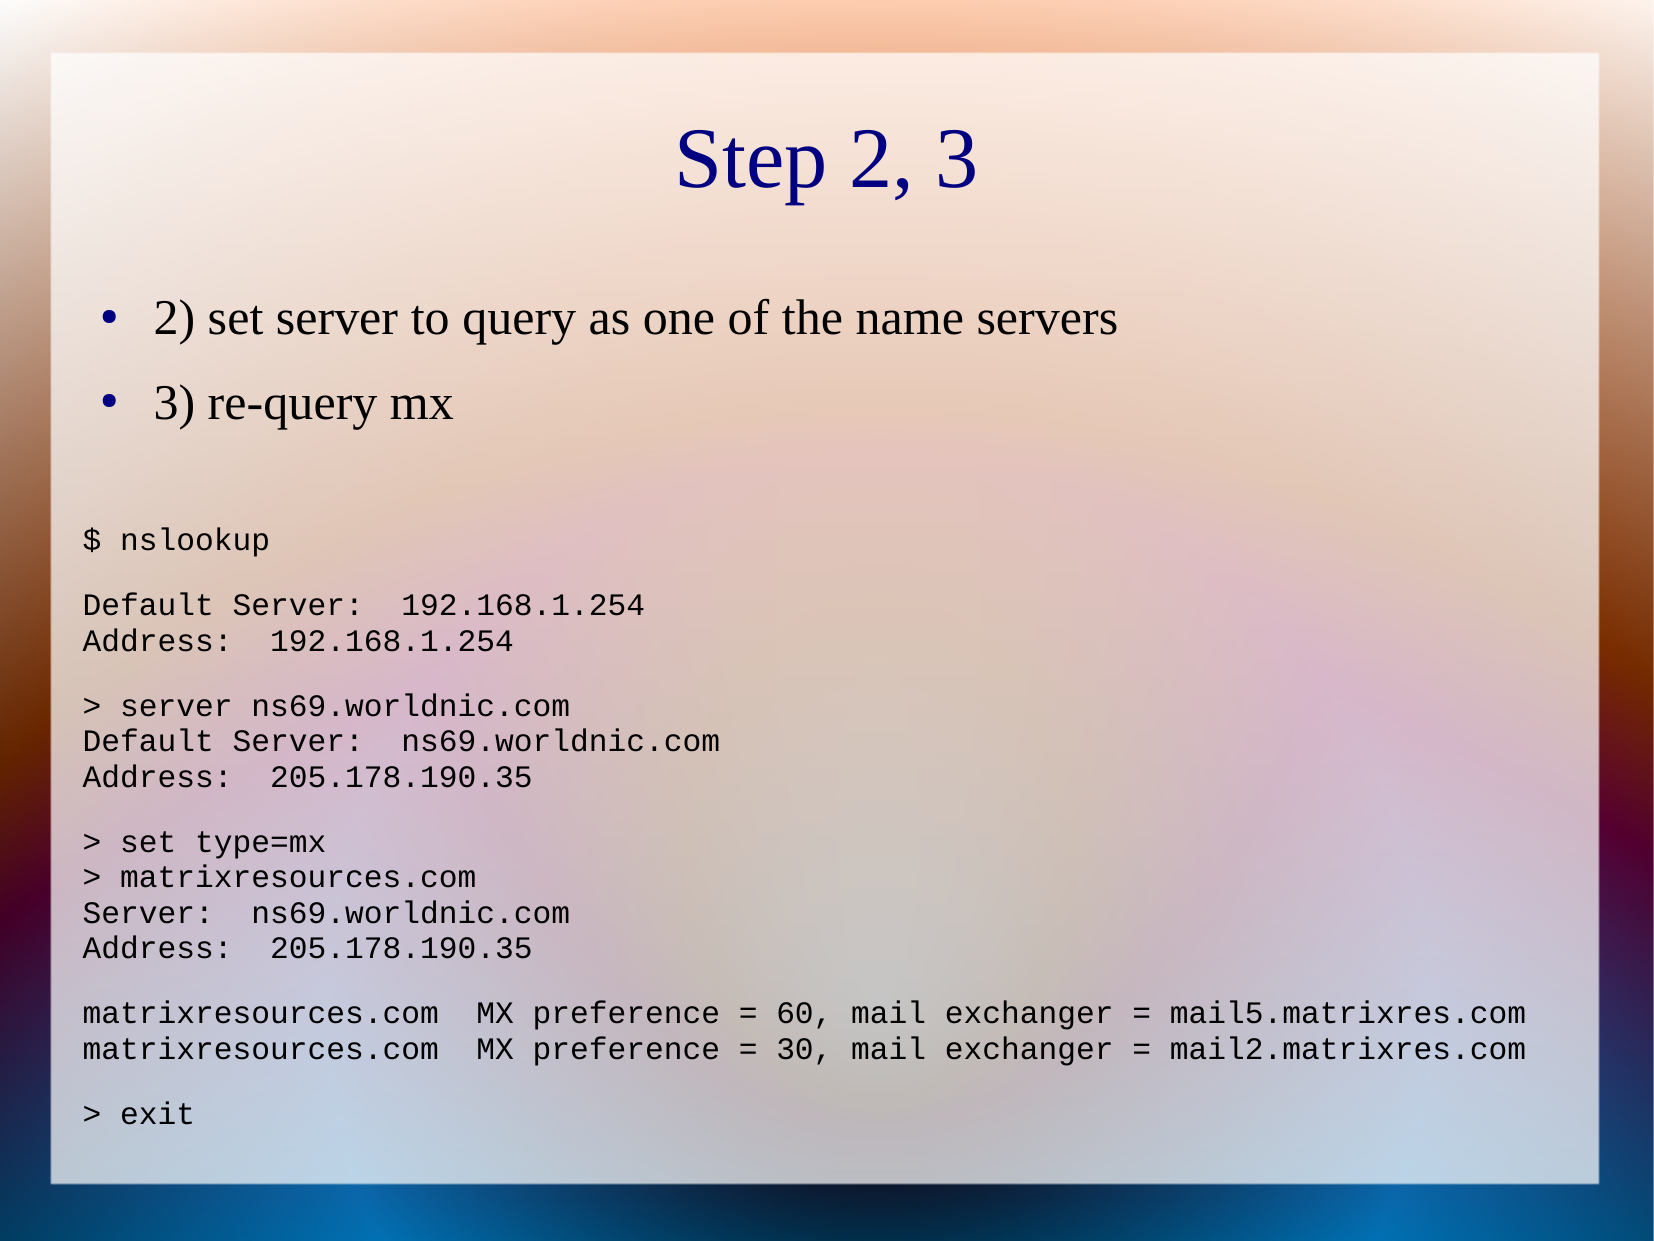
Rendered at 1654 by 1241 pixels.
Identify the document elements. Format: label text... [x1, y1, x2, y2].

title Step 2, 3 [82, 55, 1571, 263]
picture [0, 0, 1654, 1241]
list 2) set server to query as one of the name servers 3) re-query mx $ nslookup Default Server: 192.168.1.254 Address: 192.168.1.254 > server ns69.worldnic.com Default Server: ns69.worldnic.com Address: 205.178.190.35 > set type=mx > matrixresources.com Server: ns69.worldnic.com Address: 205.178.190.35 matrixresources.com MX preference = 60, mail exchanger = mail5.matrixres.com matrixresources.com MX preference = 30, mail exchanger = mail2.matrixres.com > exit [82, 290, 1571, 1112]
